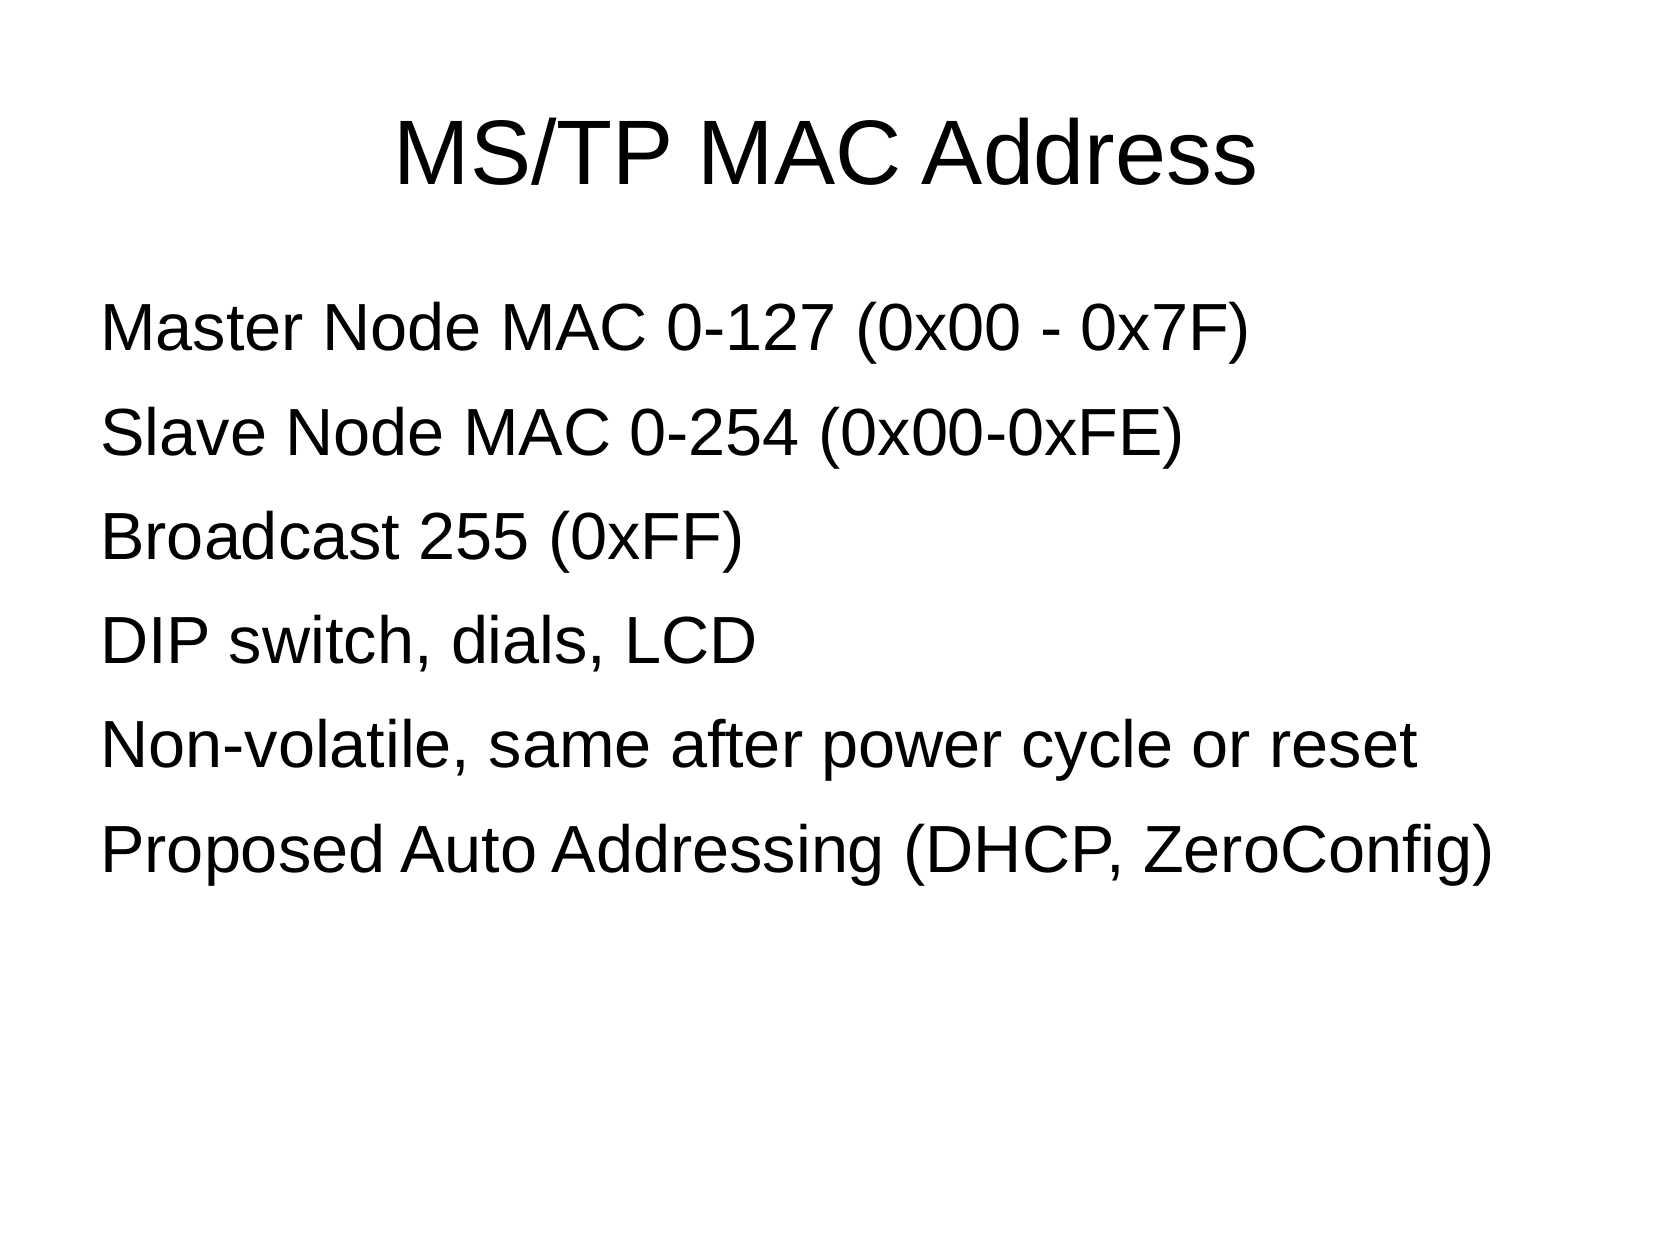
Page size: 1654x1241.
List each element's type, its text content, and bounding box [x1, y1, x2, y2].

title MS/TP MAC Address [82, 56, 1571, 250]
list Master Node MAC 0-127 (0x00 - 0x7F) Slave Node MAC 0-254 (0x00-0xFE) Broadcast 255 (0xFF) DIP switch, dials, LCD Non-volatile, same after power cycle or reset Proposed Auto Addressing (DHCP, ZeroConfig) [82, 290, 1571, 1094]
